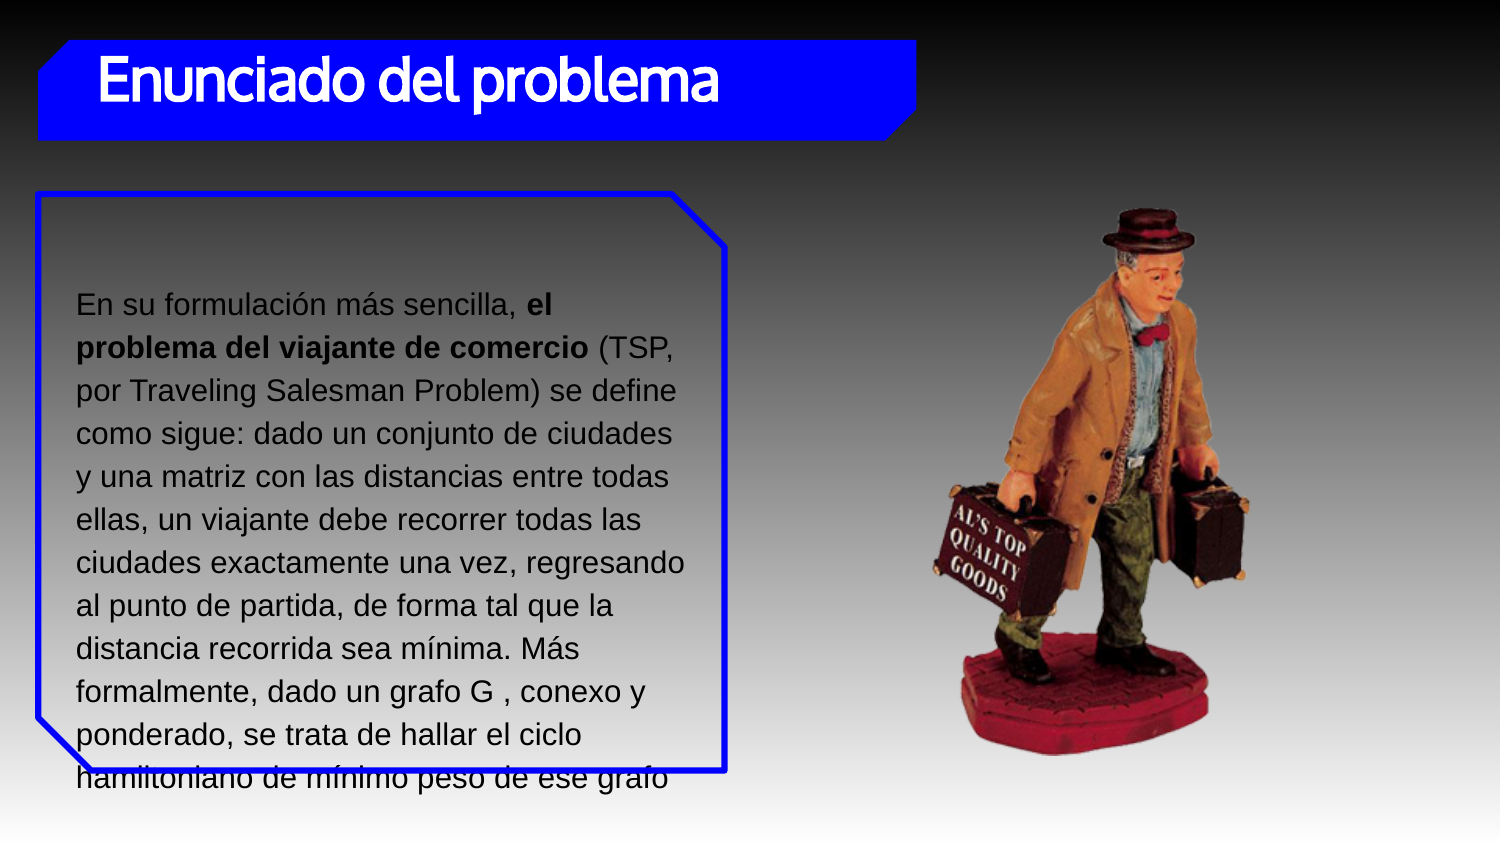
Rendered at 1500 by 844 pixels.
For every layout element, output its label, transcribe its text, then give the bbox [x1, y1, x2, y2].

text_box En su formulación más sencilla, el problema del viajante de comercio (TSP, por Traveling Salesman Problem) se define como sigue: dado un conjunto de ciudades y una matriz con las distancias entre todas ellas, un viajante debe recorrer todas las ciudades exactamente una vez, regresando al punto de partida, de forma tal que la distancia recorrida sea mínima. Más formalmente, dado un grafo G , conexo y ponderado, se trata de hallar el ciclo hamiltoniano de mínimo peso de ese grafo [60, 745, 702, 801]
picture [932, 208, 1251, 756]
text_box En su formulación más sencilla, el problema del viajante de comercio (TSP, por Traveling Salesman Problem) se define como sigue: dado un conjunto de ciudades y una matriz con las distancias entre todas ellas, un viajante debe recorrer todas las ciudades exactamente una vez, regresando al punto de partida, de forma tal que la distancia recorrida sea mínima. Más formalmente, dado un grafo G , conexo y ponderado, se trata de hallar el ciclo hamiltoniano de mínimo peso de ese grafo [60, 307, 702, 767]
text_box [38, 39, 917, 141]
